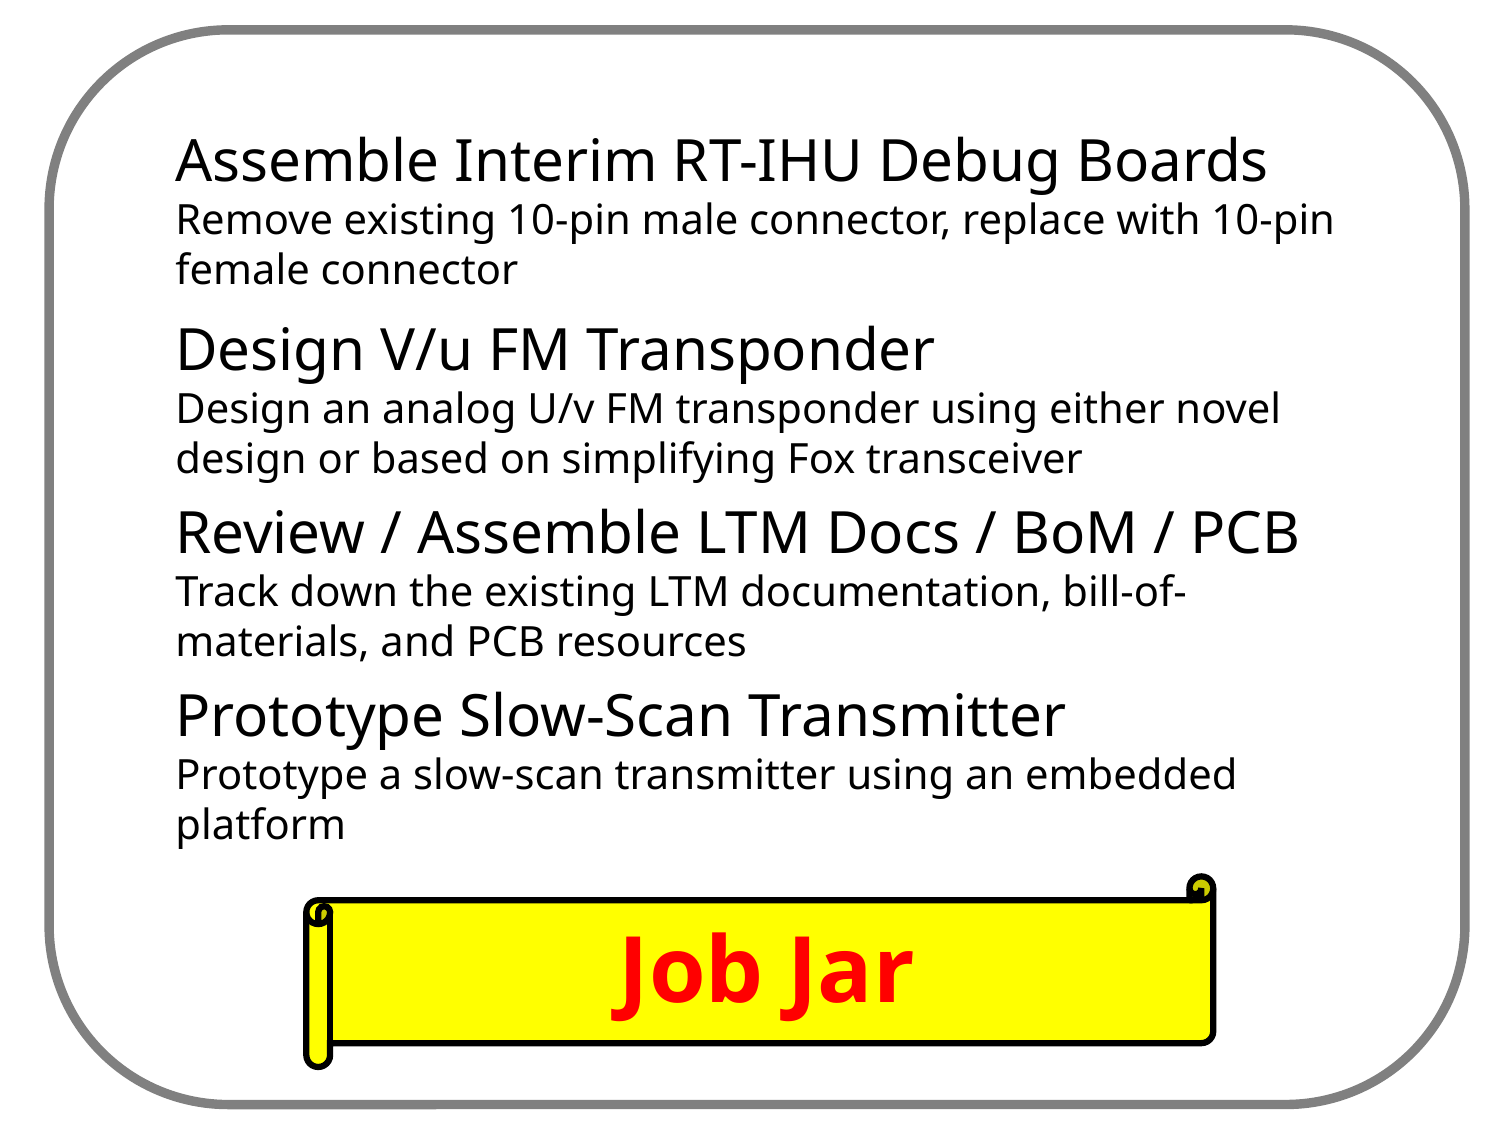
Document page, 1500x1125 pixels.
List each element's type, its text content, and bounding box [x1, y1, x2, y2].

text_box Prototype Slow-Scan Transmitter Prototype a slow-scan transmitter using an embedded platform [160, 670, 1360, 856]
text_box Review / Assemble LTM Docs / BoM / PCB Track down the existing LTM documentation, bill-of-materials, and PCB resources [160, 487, 1360, 670]
text_box [306, 1028, 1214, 1068]
text_box Assemble Interim RT-IHU Debug Boards Remove existing 10-pin male connector, replace with 10-pin female connector [160, 115, 1360, 301]
text_box Job Jar [260, 903, 1273, 1028]
text_box Design V/u FM Transponder Design an analog U/v FM transponder using either novel design or based on simplifying Fox transceiver [160, 304, 1360, 487]
text_box [310, 876, 1214, 903]
